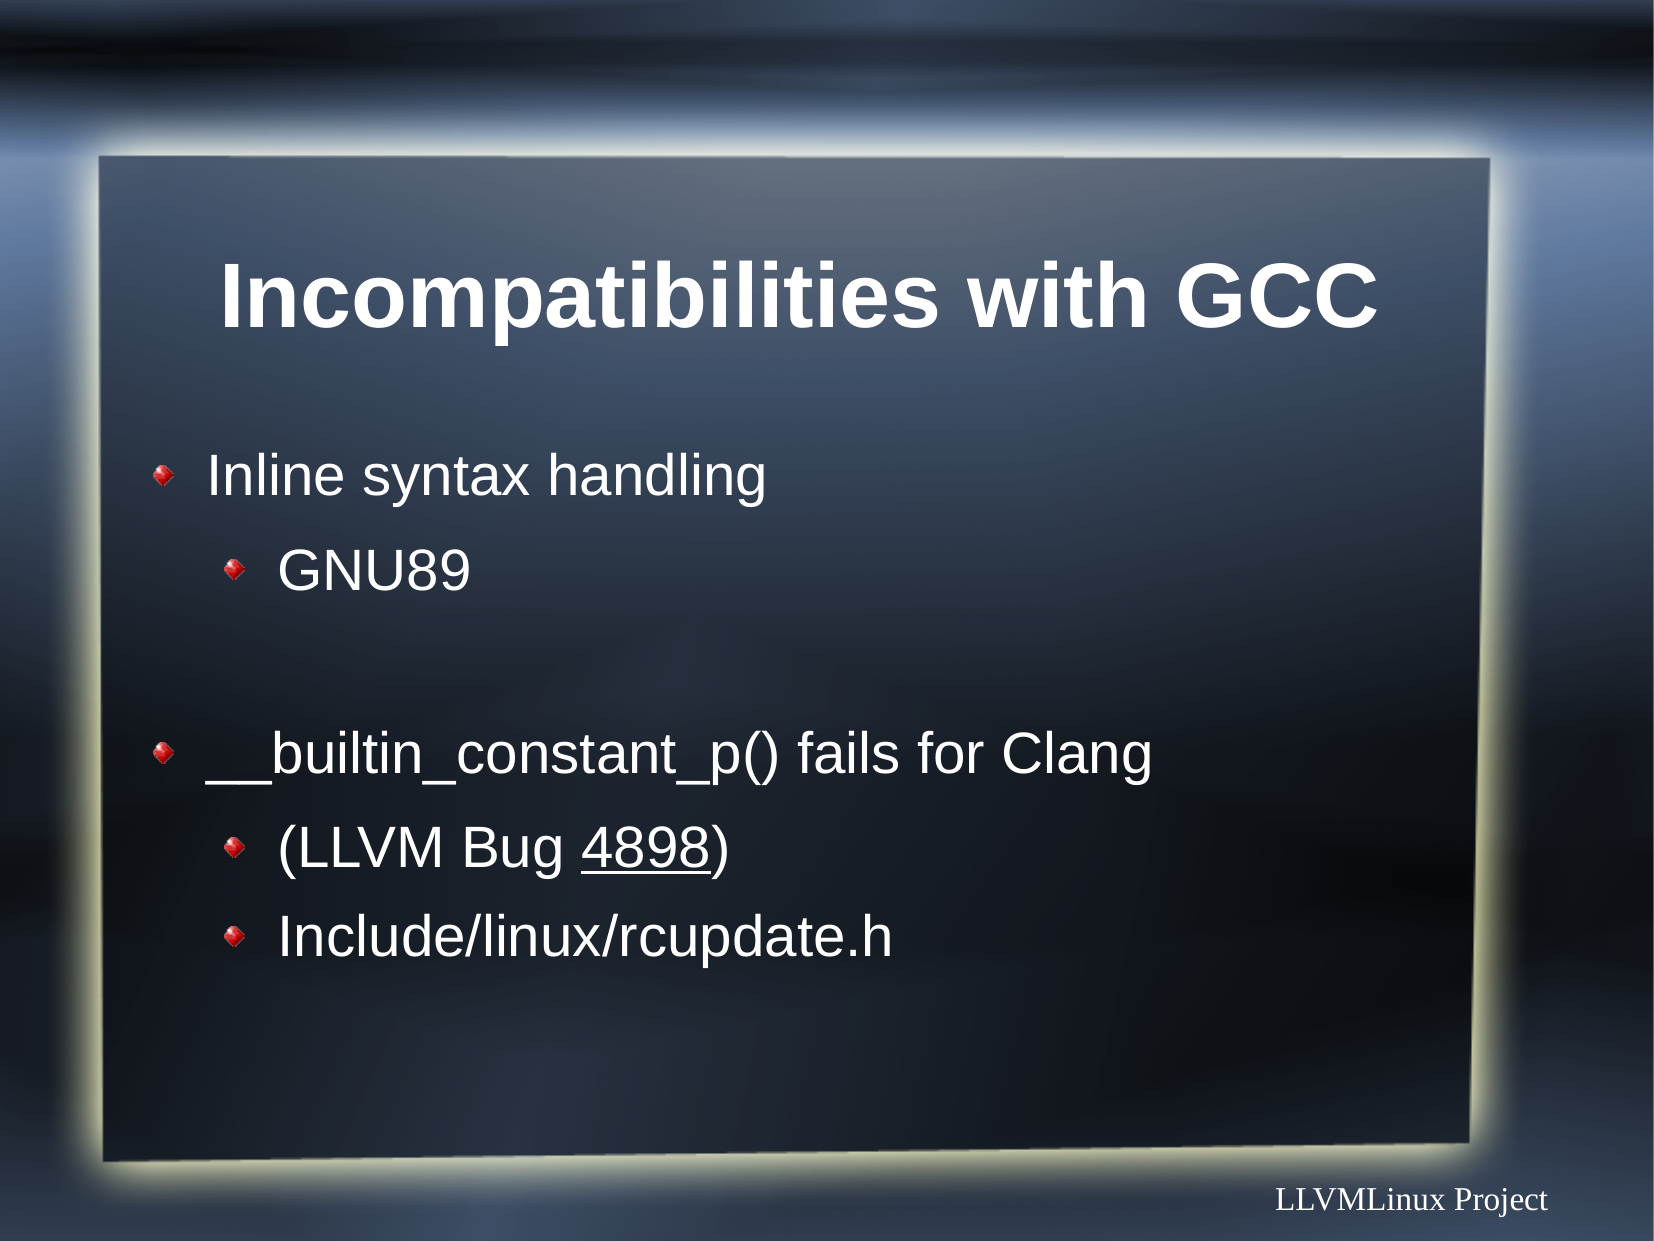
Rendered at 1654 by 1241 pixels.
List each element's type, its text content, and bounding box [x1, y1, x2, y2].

list Inline syntax handling GNU89 __builtin_constant_p() fails for Clang (LLVM Bug 4898) Include/linux/rcupdate.h [135, 442, 1447, 1163]
title Incompatibilities with GCC [124, 177, 1477, 414]
picture [0, 0, 1654, 1241]
